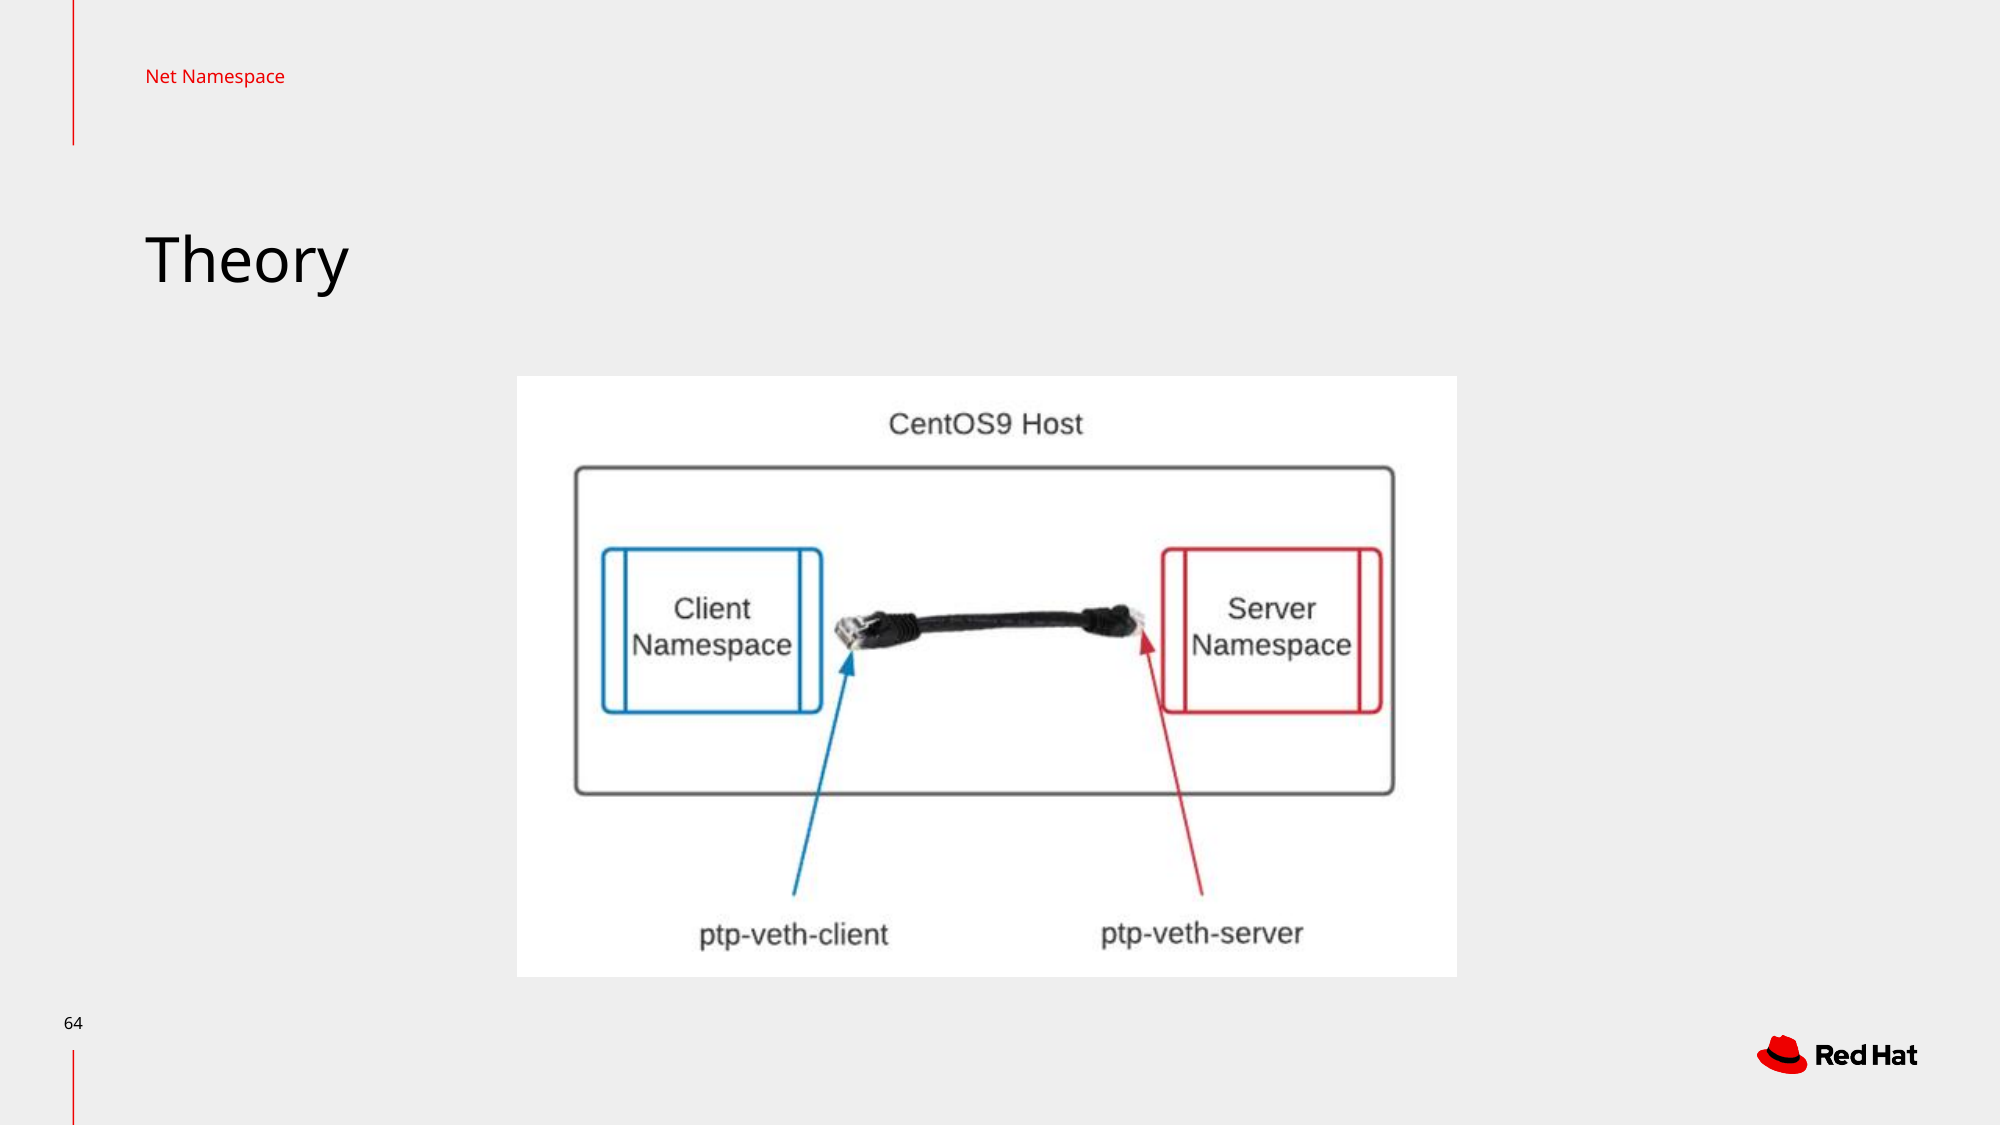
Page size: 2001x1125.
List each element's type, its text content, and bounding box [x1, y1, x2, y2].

picture [517, 376, 1457, 977]
title Theory [73, 193, 1713, 353]
picture [1757, 1035, 1918, 1074]
subtitle Net Namespace [73, 9, 919, 143]
slide_number <number> [13, 1012, 134, 1036]
